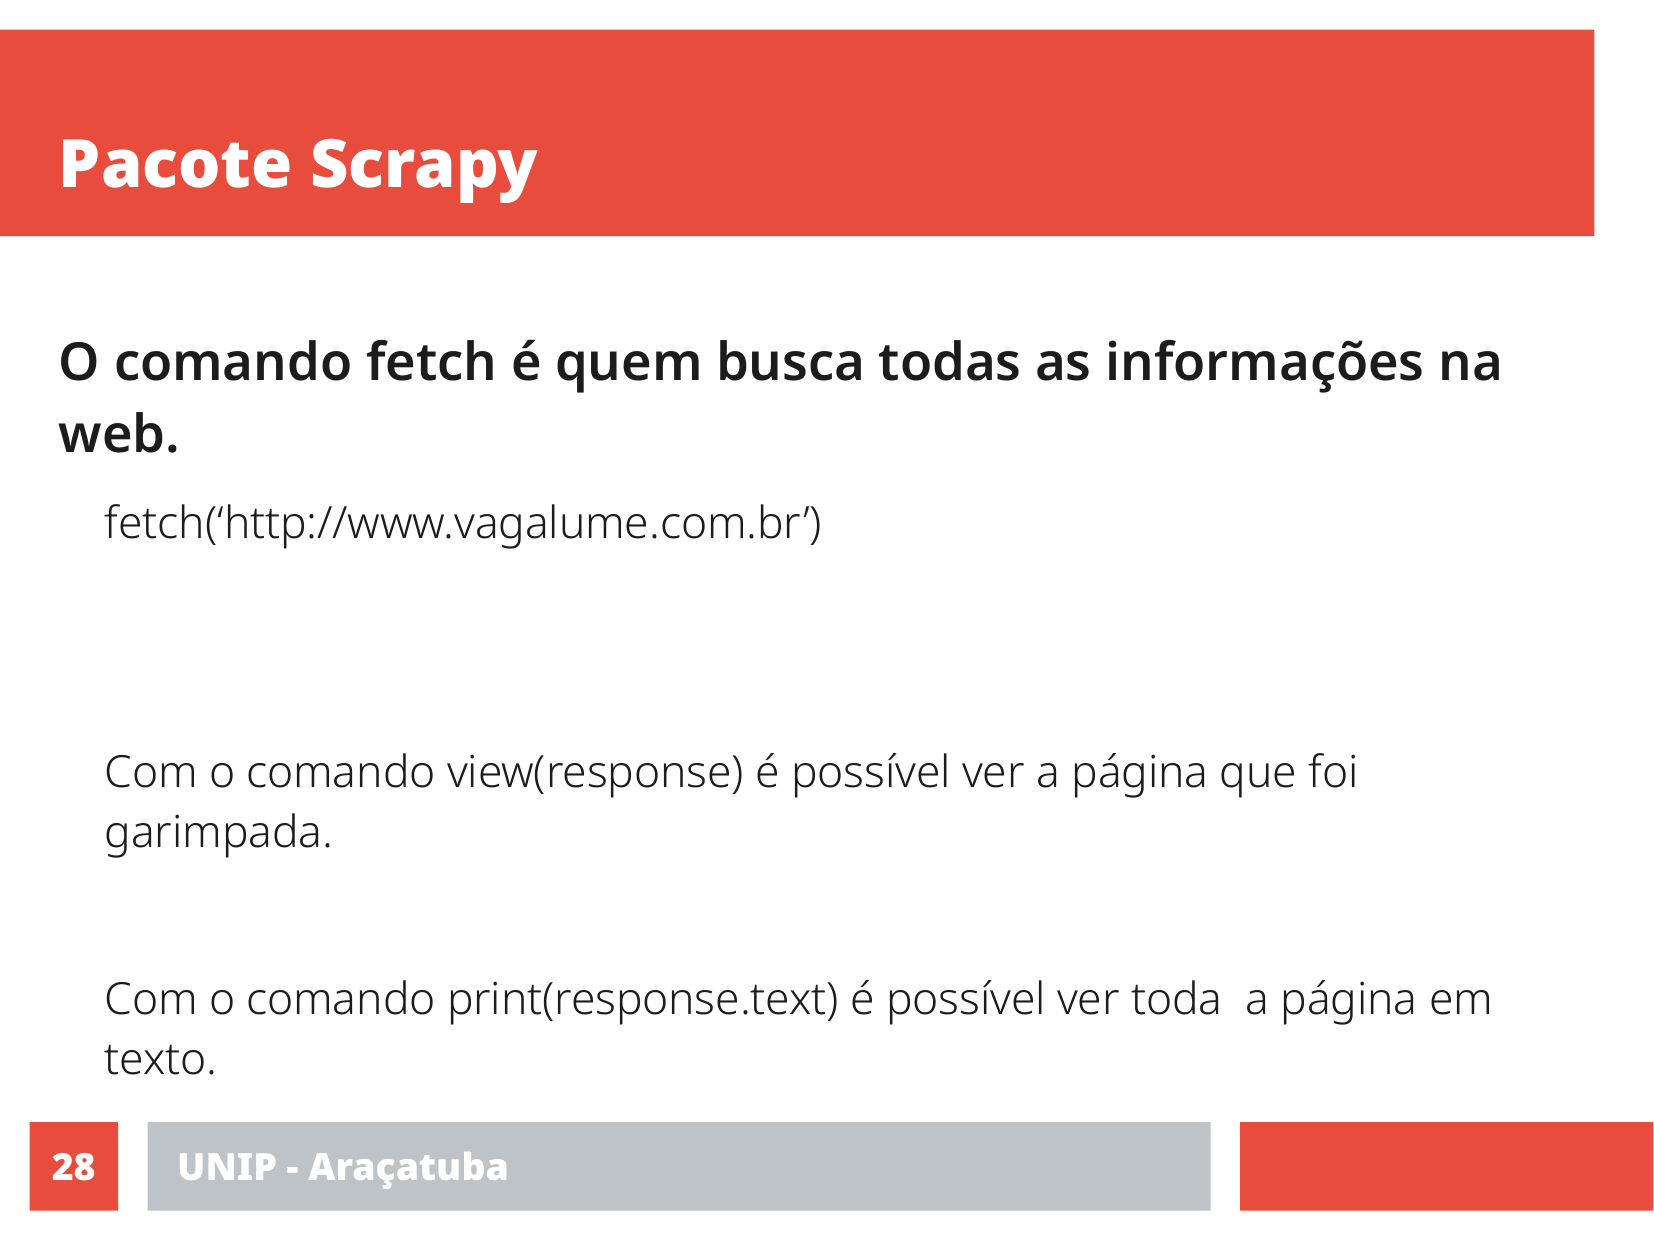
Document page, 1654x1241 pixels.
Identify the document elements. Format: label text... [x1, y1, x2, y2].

title Pacote Scrapy [59, 59, 1595, 207]
list O comando fetch é quem busca todas as informações na web. fetch(‘http://www.vagalume.com.br’) Com o comando view(response) é possível ver a página que foi garimpada. Com o comando print(response.text) é possível ver toda a página em texto. [59, 324, 1565, 1093]
